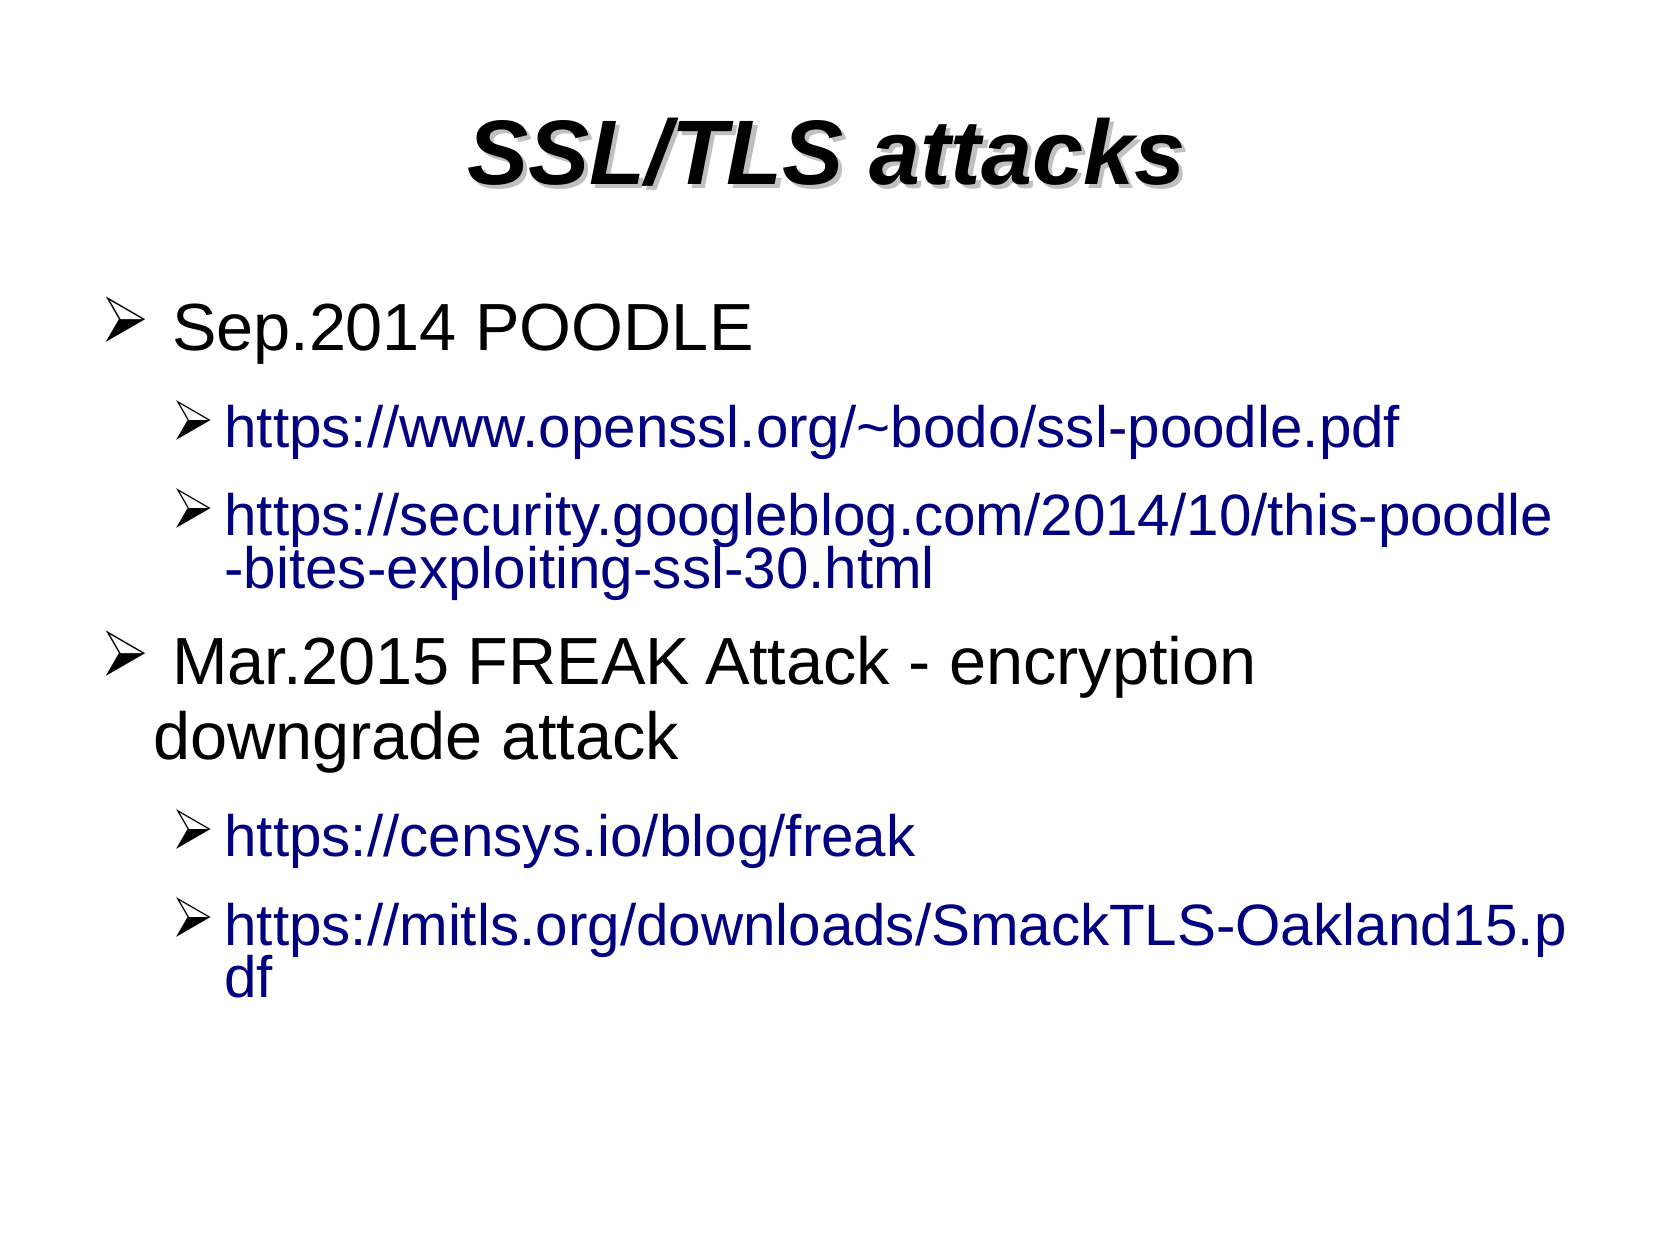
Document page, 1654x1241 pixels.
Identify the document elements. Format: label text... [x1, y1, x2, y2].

list Sep.2014 POODLE https://www.openssl.org/~bodo/ssl-poodle.pdf https://security.googleblog.com/2014/10/this-poodle-bites-exploiting-ssl-30.html Mar.2015 FREAK Attack - encryption downgrade attack https://censys.io/blog/freak https://mitls.org/downloads/SmackTLS-Oakland15.pdf [82, 290, 1571, 1211]
title SSL/TLS attacks [82, 49, 1571, 257]
